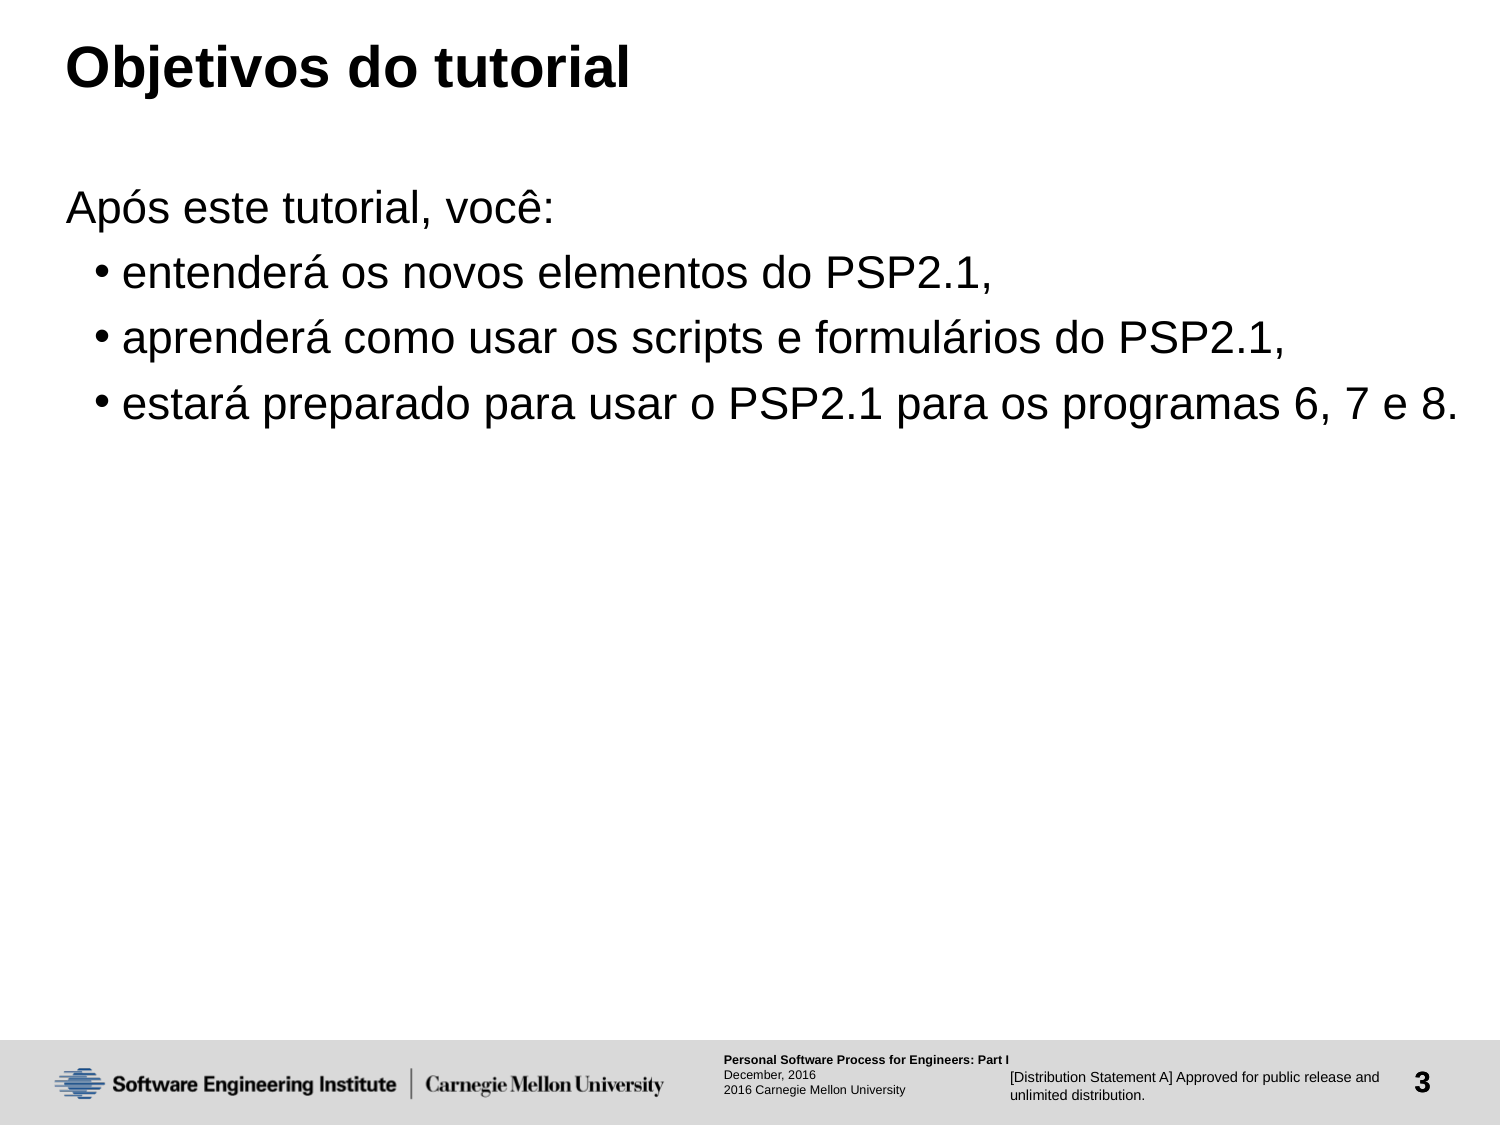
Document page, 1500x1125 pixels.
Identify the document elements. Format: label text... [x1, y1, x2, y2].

picture [46, 1061, 673, 1104]
list Após este tutorial, você: entenderá os novos elementos do PSP2.1, aprenderá como usar os scripts e formulários do PSP2.1, estará preparado para usar o PSP2.1 para os programas 6, 7 e 8. [65, 177, 1477, 1000]
title Objetivos do tutorial [65, 37, 1313, 148]
